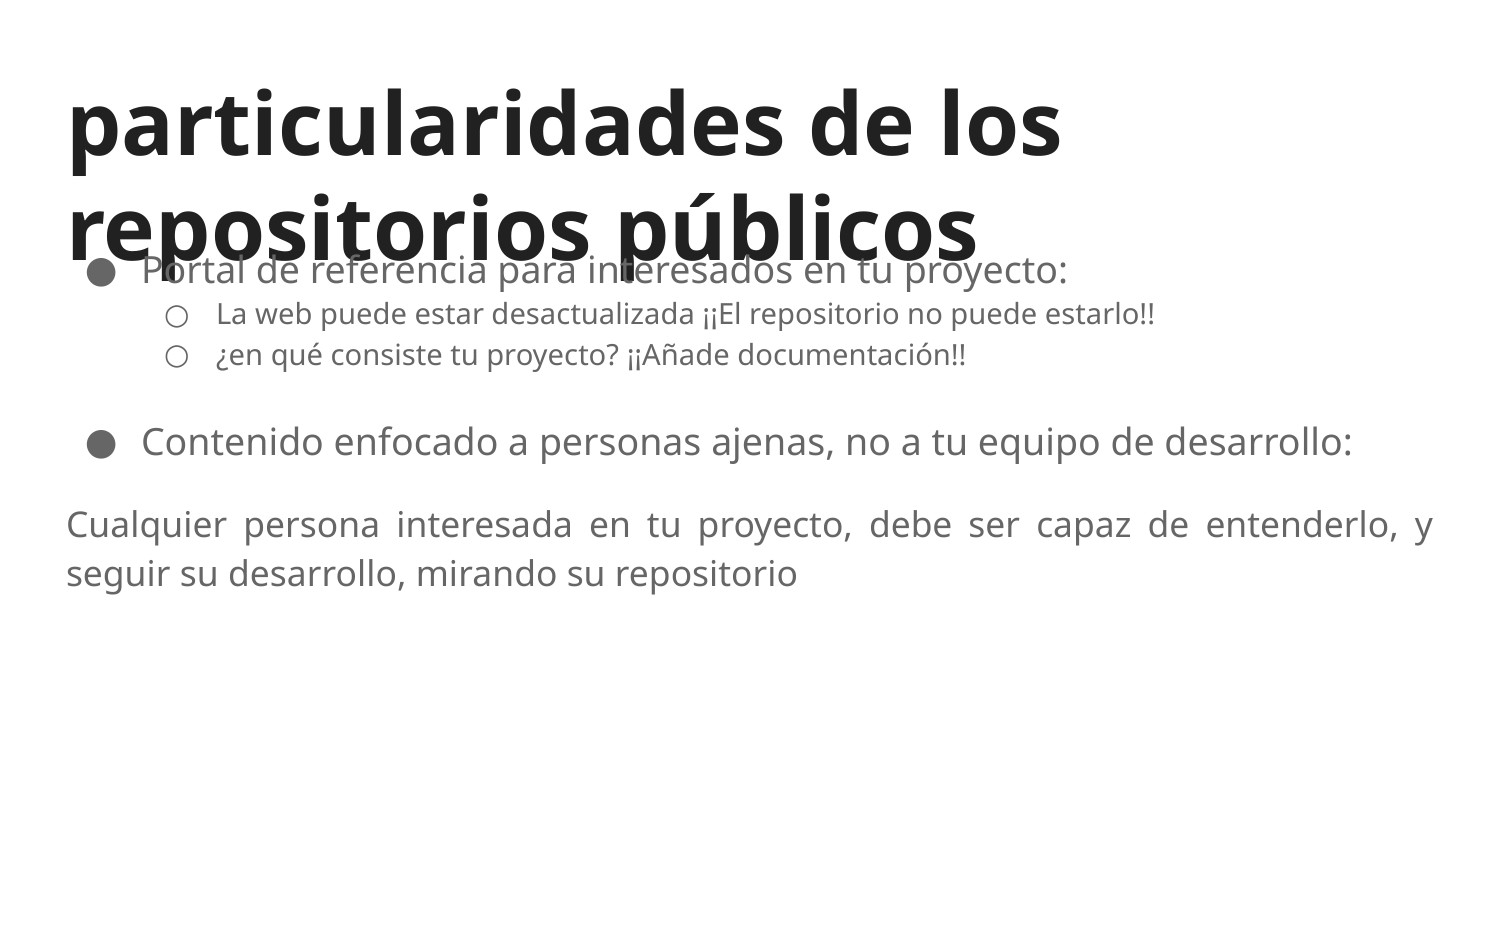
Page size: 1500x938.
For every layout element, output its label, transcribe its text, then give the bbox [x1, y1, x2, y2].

title particularidades de los repositorios públicos [51, 53, 1449, 200]
list Portal de referencia para interesados en tu proyecto: La web puede estar desactualizada ¡¡El repositorio no puede estarlo!! ¿en qué consiste tu proyecto? ¡¡Añade documentación!! Contenido enfocado a personas ajenas, no a tu equipo de desarrollo: Cualquier persona interesada en tu proyecto, debe ser capaz de entenderlo, y seguir su desarrollo, mirando su repositorio [51, 223, 1449, 833]
